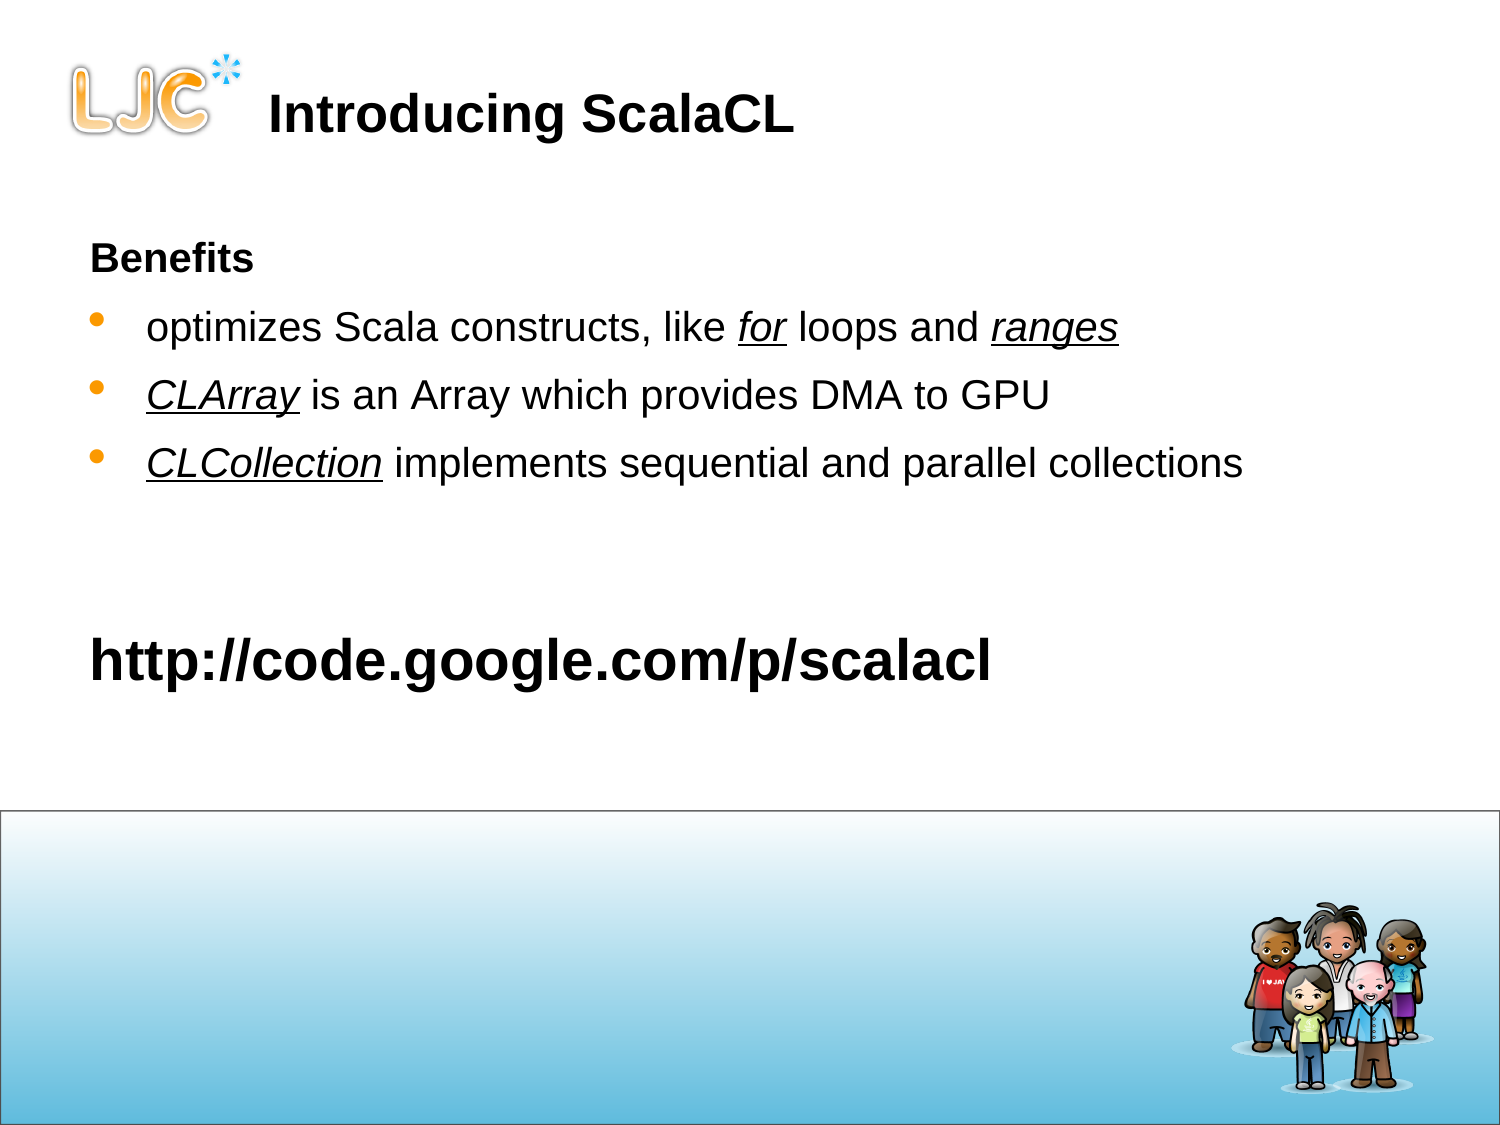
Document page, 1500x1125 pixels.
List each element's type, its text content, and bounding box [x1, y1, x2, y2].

list Benefits optimizes Scala constructs, like for loops and ranges CLArray is an Array which provides DMA to GPU CLCollection implements sequential and parallel collections http://code.google.com/p/scalacl [75, 223, 1426, 1093]
picture [1220, 892, 1458, 1100]
title Introducing ScalaCL [253, 45, 1425, 176]
picture [53, 43, 254, 143]
